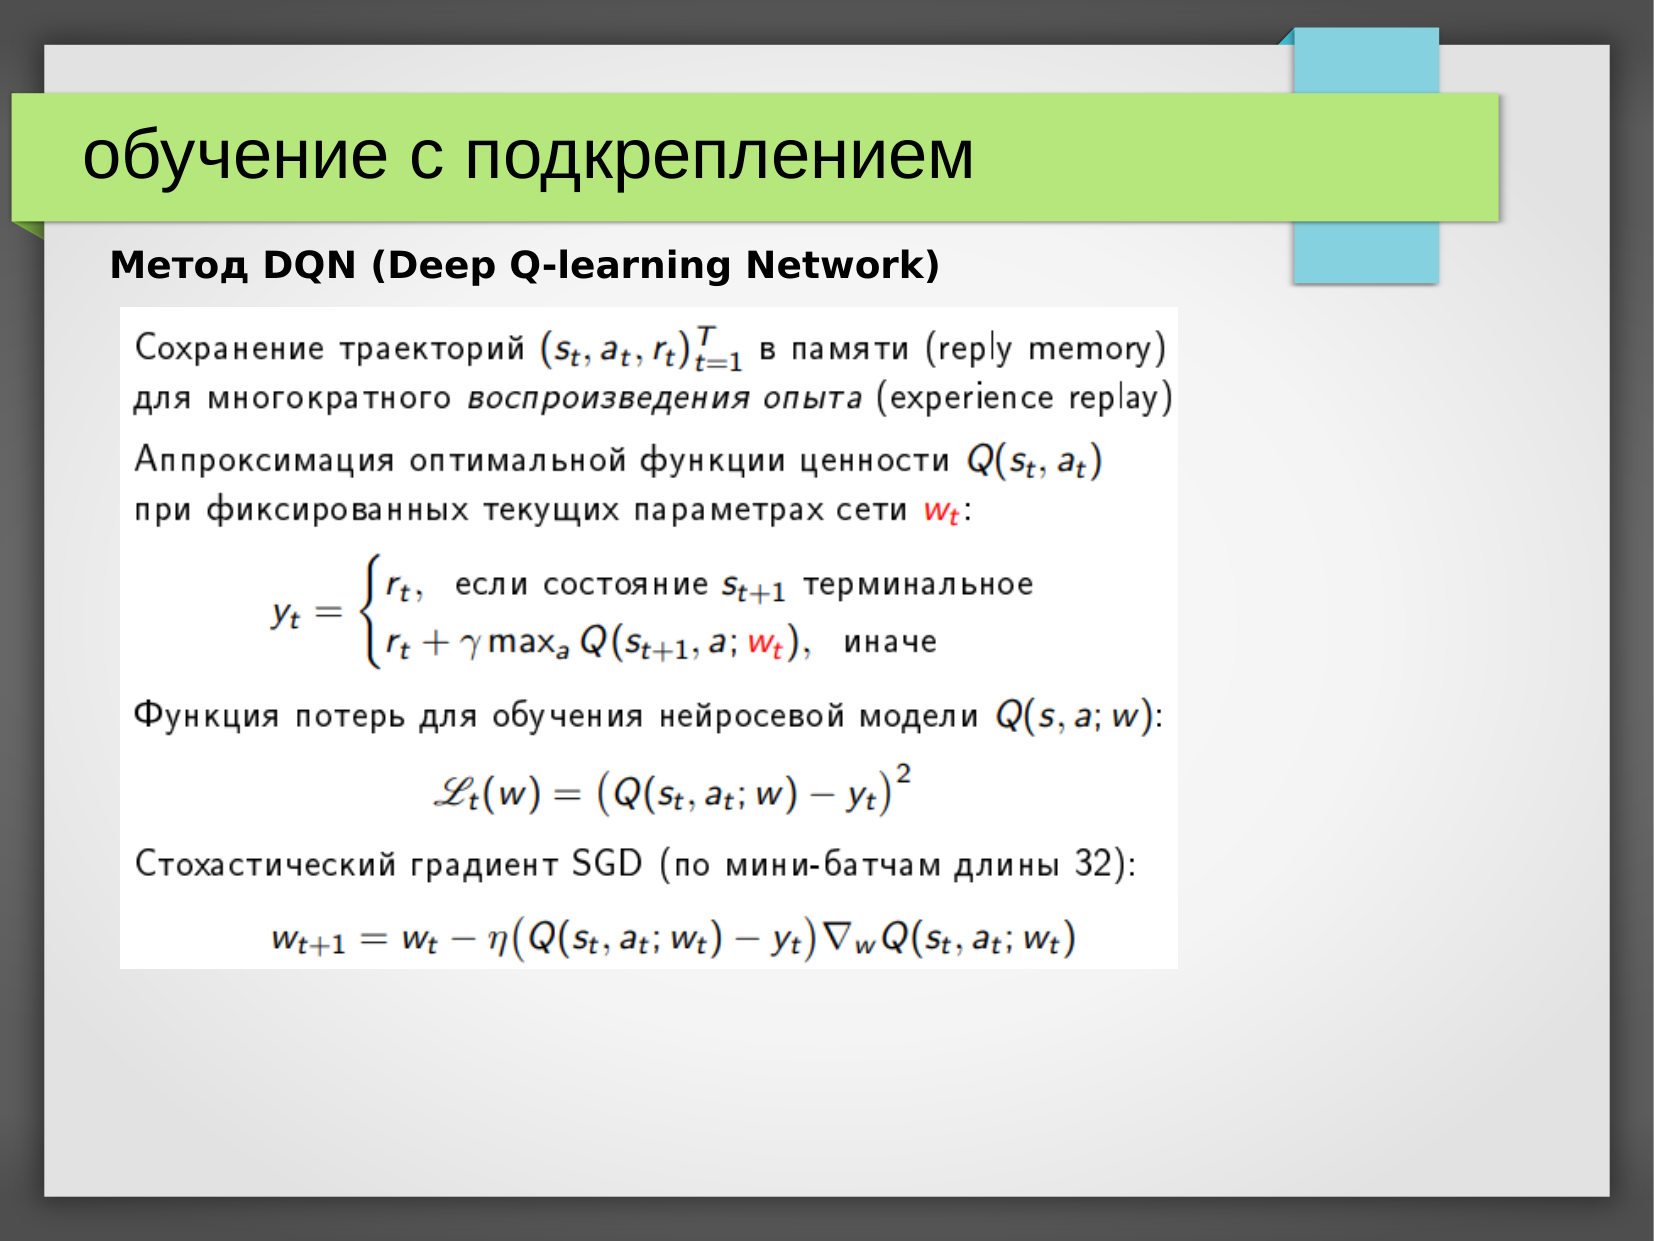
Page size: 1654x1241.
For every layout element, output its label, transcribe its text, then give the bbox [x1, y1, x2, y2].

picture [0, 0, 1654, 1241]
title обучение с подкреплением [82, 94, 1264, 213]
text_box Метод DQN (Deep Q-learning Network) [94, 236, 1004, 296]
